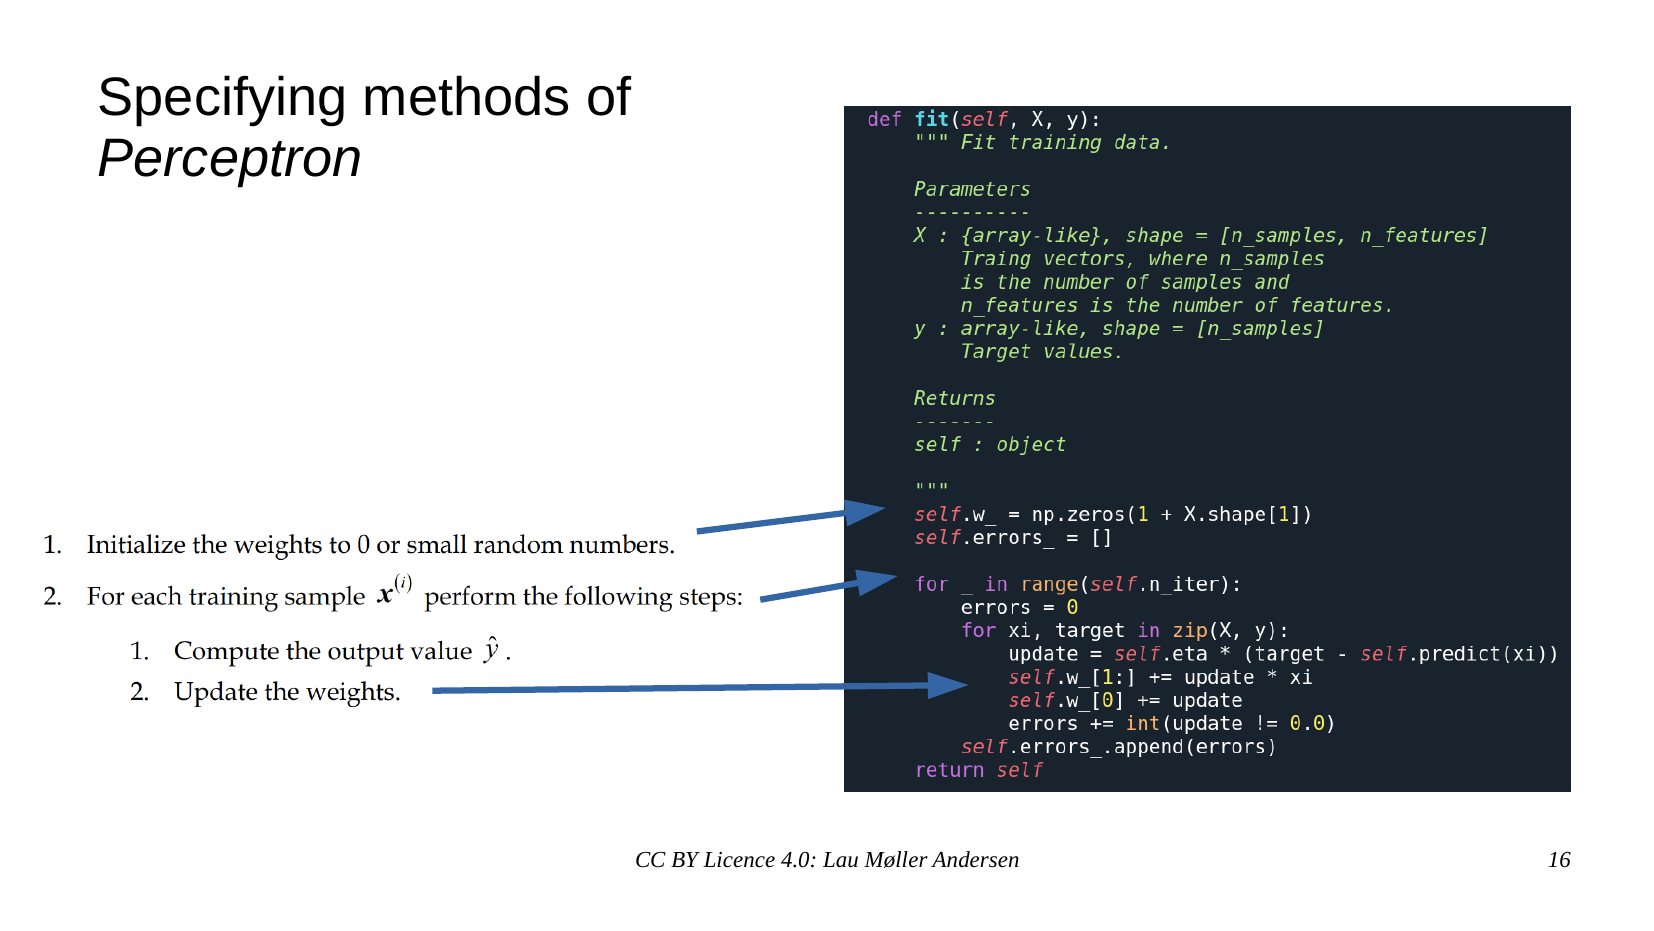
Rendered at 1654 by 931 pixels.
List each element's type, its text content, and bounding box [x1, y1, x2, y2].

picture [844, 106, 1571, 792]
text_box Specifying methods of Perceptron [82, 59, 650, 195]
picture [23, 513, 768, 719]
